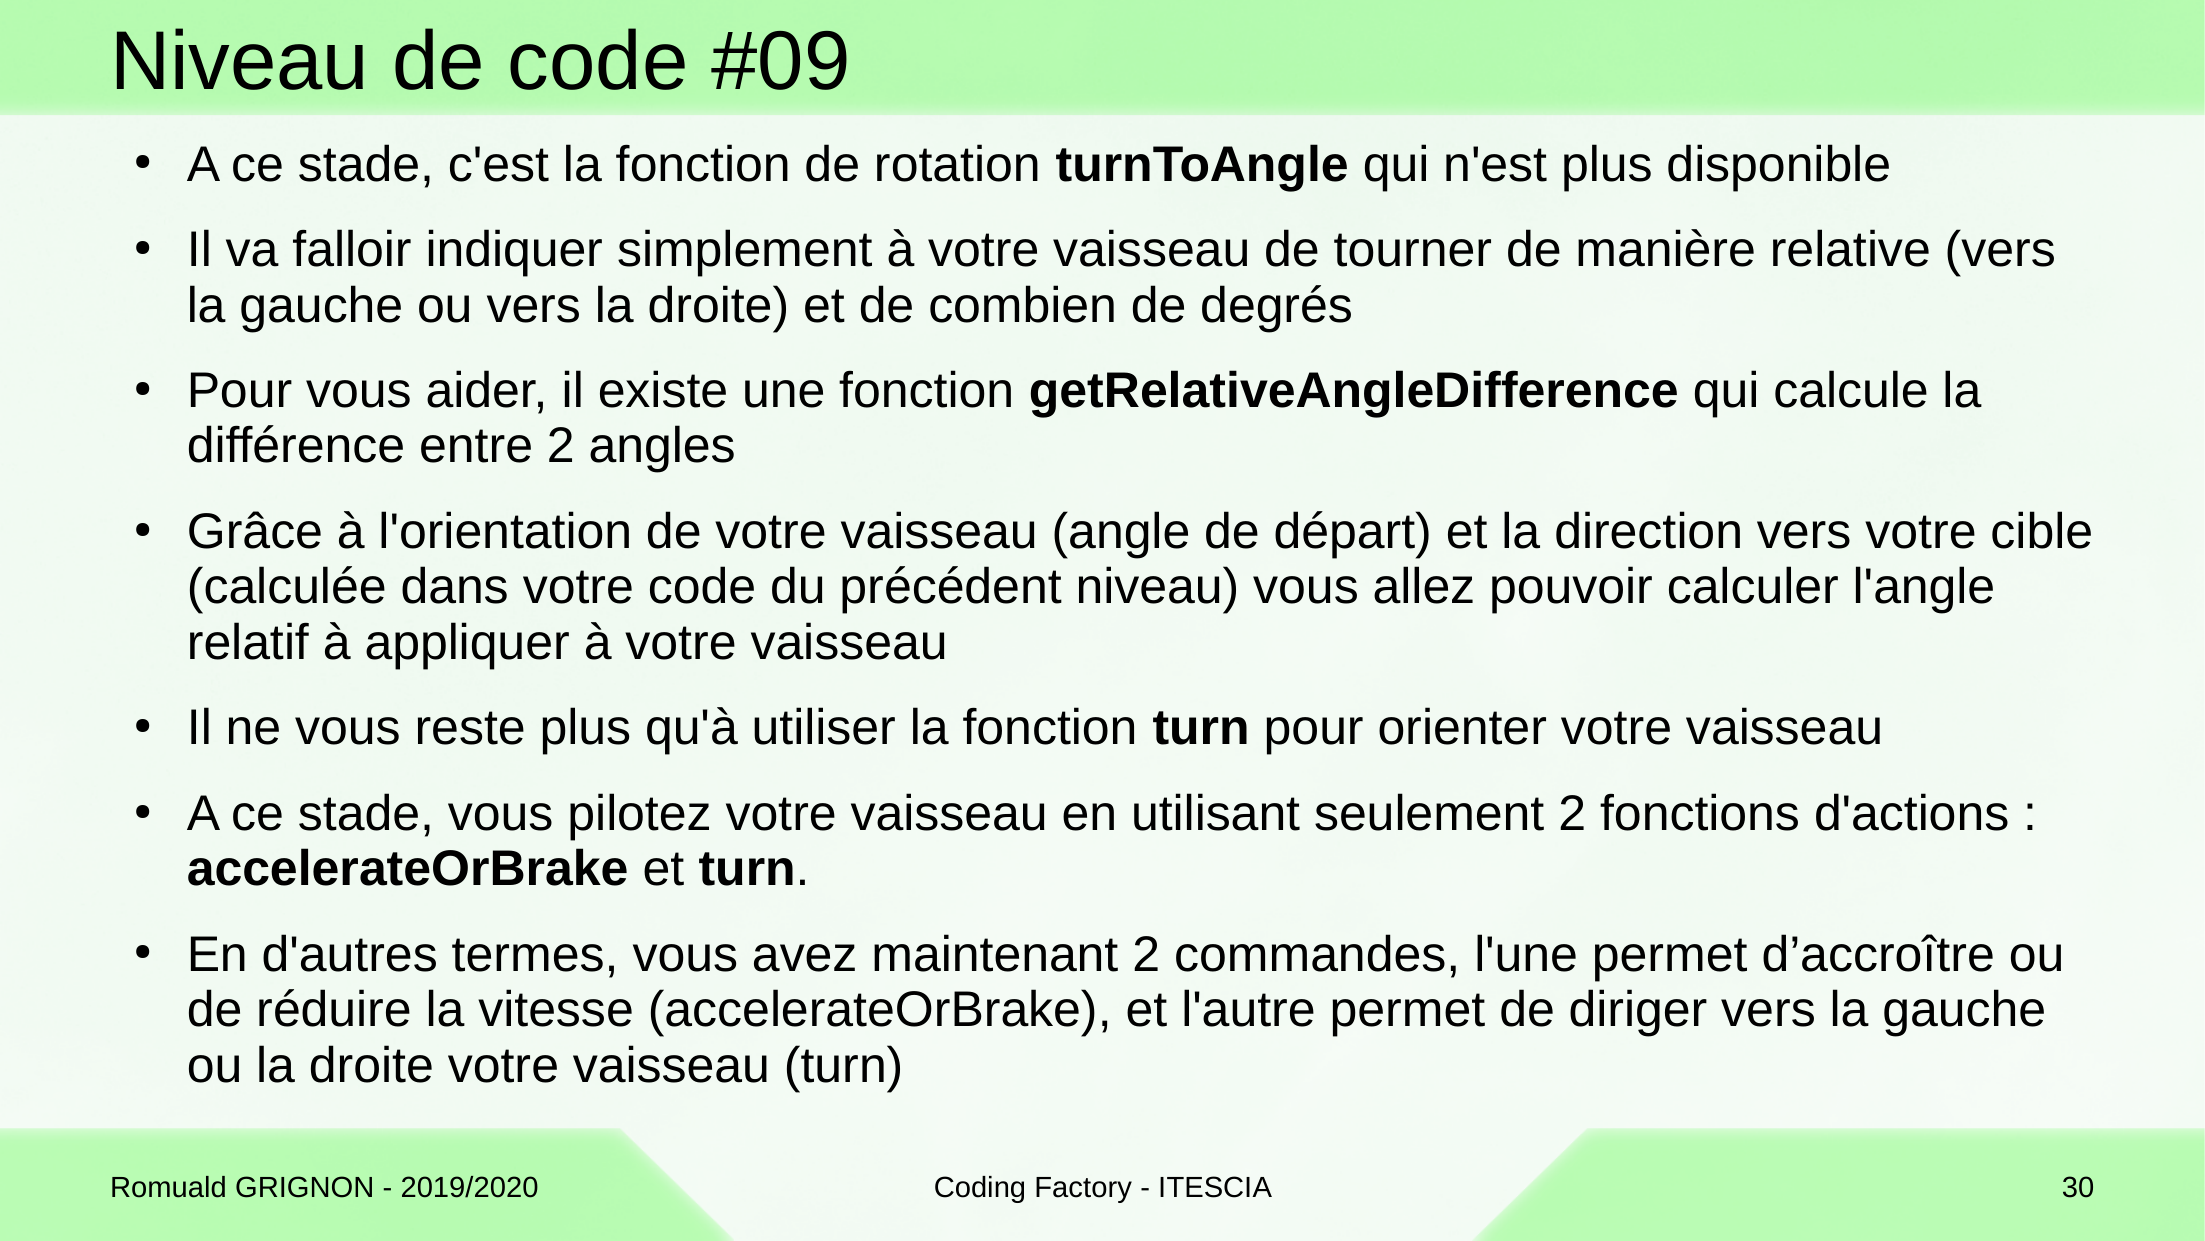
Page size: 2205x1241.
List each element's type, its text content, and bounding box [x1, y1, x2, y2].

picture [0, 0, 2205, 1241]
title Niveau de code #09 [110, 49, 2095, 257]
list A ce stade, c'est la fonction de rotation turnToAngle qui n'est plus disponible Il va falloir indiquer simplement à votre vaisseau de tourner de manière relative (vers la gauche ou vers la droite) et de combien de degrés Pour vous aider, il existe une fonction getRelativeAngleDifference qui calcule la différence entre 2 angles Grâce à l'orientation de votre vaisseau (angle de départ) et la direction vers votre cible (calculée dans votre code du précédent niveau) vous allez pouvoir calculer l'angle relatif à appliquer à votre vaisseau Il ne vous reste plus qu'à utiliser la fonction turn pour orienter votre vaisseau A ce stade, vous pilotez votre vaisseau en utilisant seulement 2 fonctions d'actions : accelerateOrBrake et turn. En d'autres termes, vous avez maintenant 2 commandes, l'une permet d’accroître ou de réduire la vitesse (accelerateOrBrake), et l'autre permet de diriger vers la gauche ou la droite votre vaisseau (turn) [116, 206, 2101, 1149]
